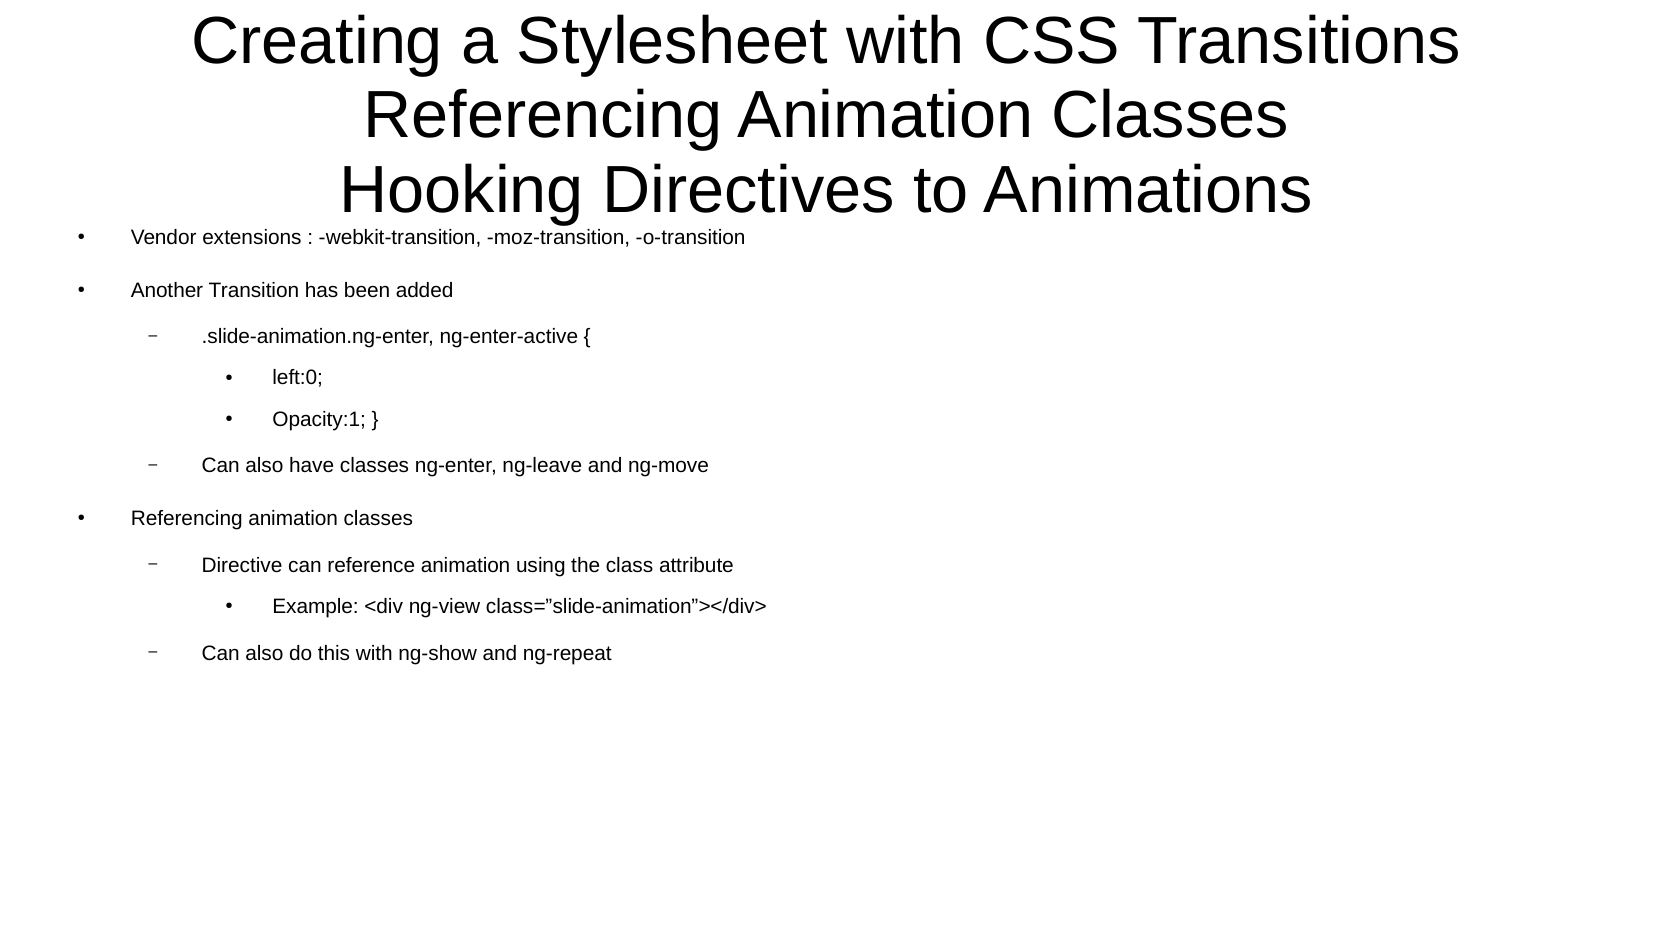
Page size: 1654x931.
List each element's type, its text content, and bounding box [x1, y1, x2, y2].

list Vendor extensions : -webkit-transition, -moz-transition, -o-transition Another Transition has been added .slide-animation.ng-enter, ng-enter-active { left:0; Opacity:1; } Can also have classes ng-enter, ng-leave and ng-move Referencing animation classes Directive can reference animation using the class attribute Example: <div ng-view class=”slide-animation”></div> Can also do this with ng-show and ng-repeat [60, 225, 1549, 766]
title Creating a Stylesheet with CSS Transitions Referencing Animation Classes Hooking Directives to Animations [82, 2, 1571, 227]
